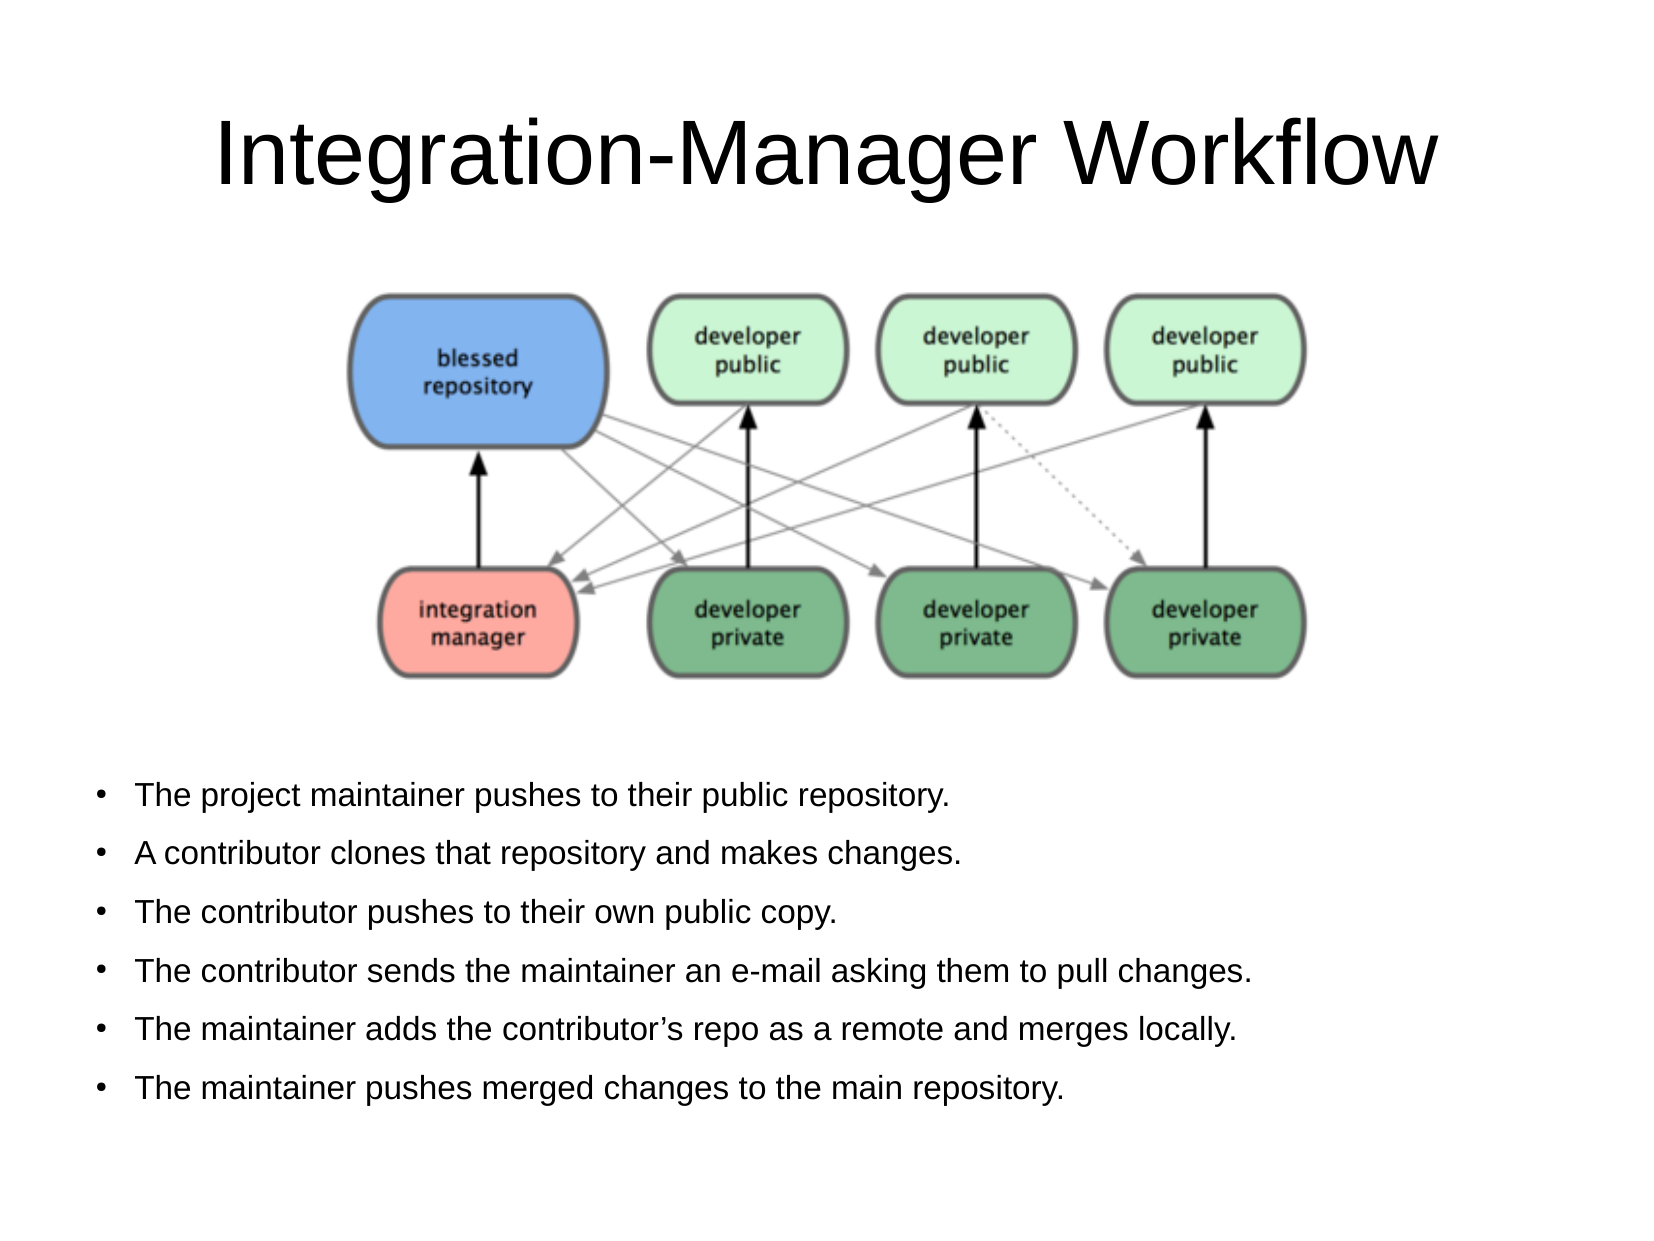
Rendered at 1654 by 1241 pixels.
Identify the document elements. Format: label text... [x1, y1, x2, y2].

title Integration-Manager Workflow [82, 49, 1571, 257]
list The project maintainer pushes to their public repository. A contributor clones that repository and makes changes. The contributor pushes to their own public copy. The contributor sends the maintainer an e-mail asking them to pull changes. The maintainer adds the contributor’s repo as a remote and merges locally. The maintainer pushes merged changes to the main repository. [82, 717, 1571, 1109]
chart [82, 290, 1571, 681]
